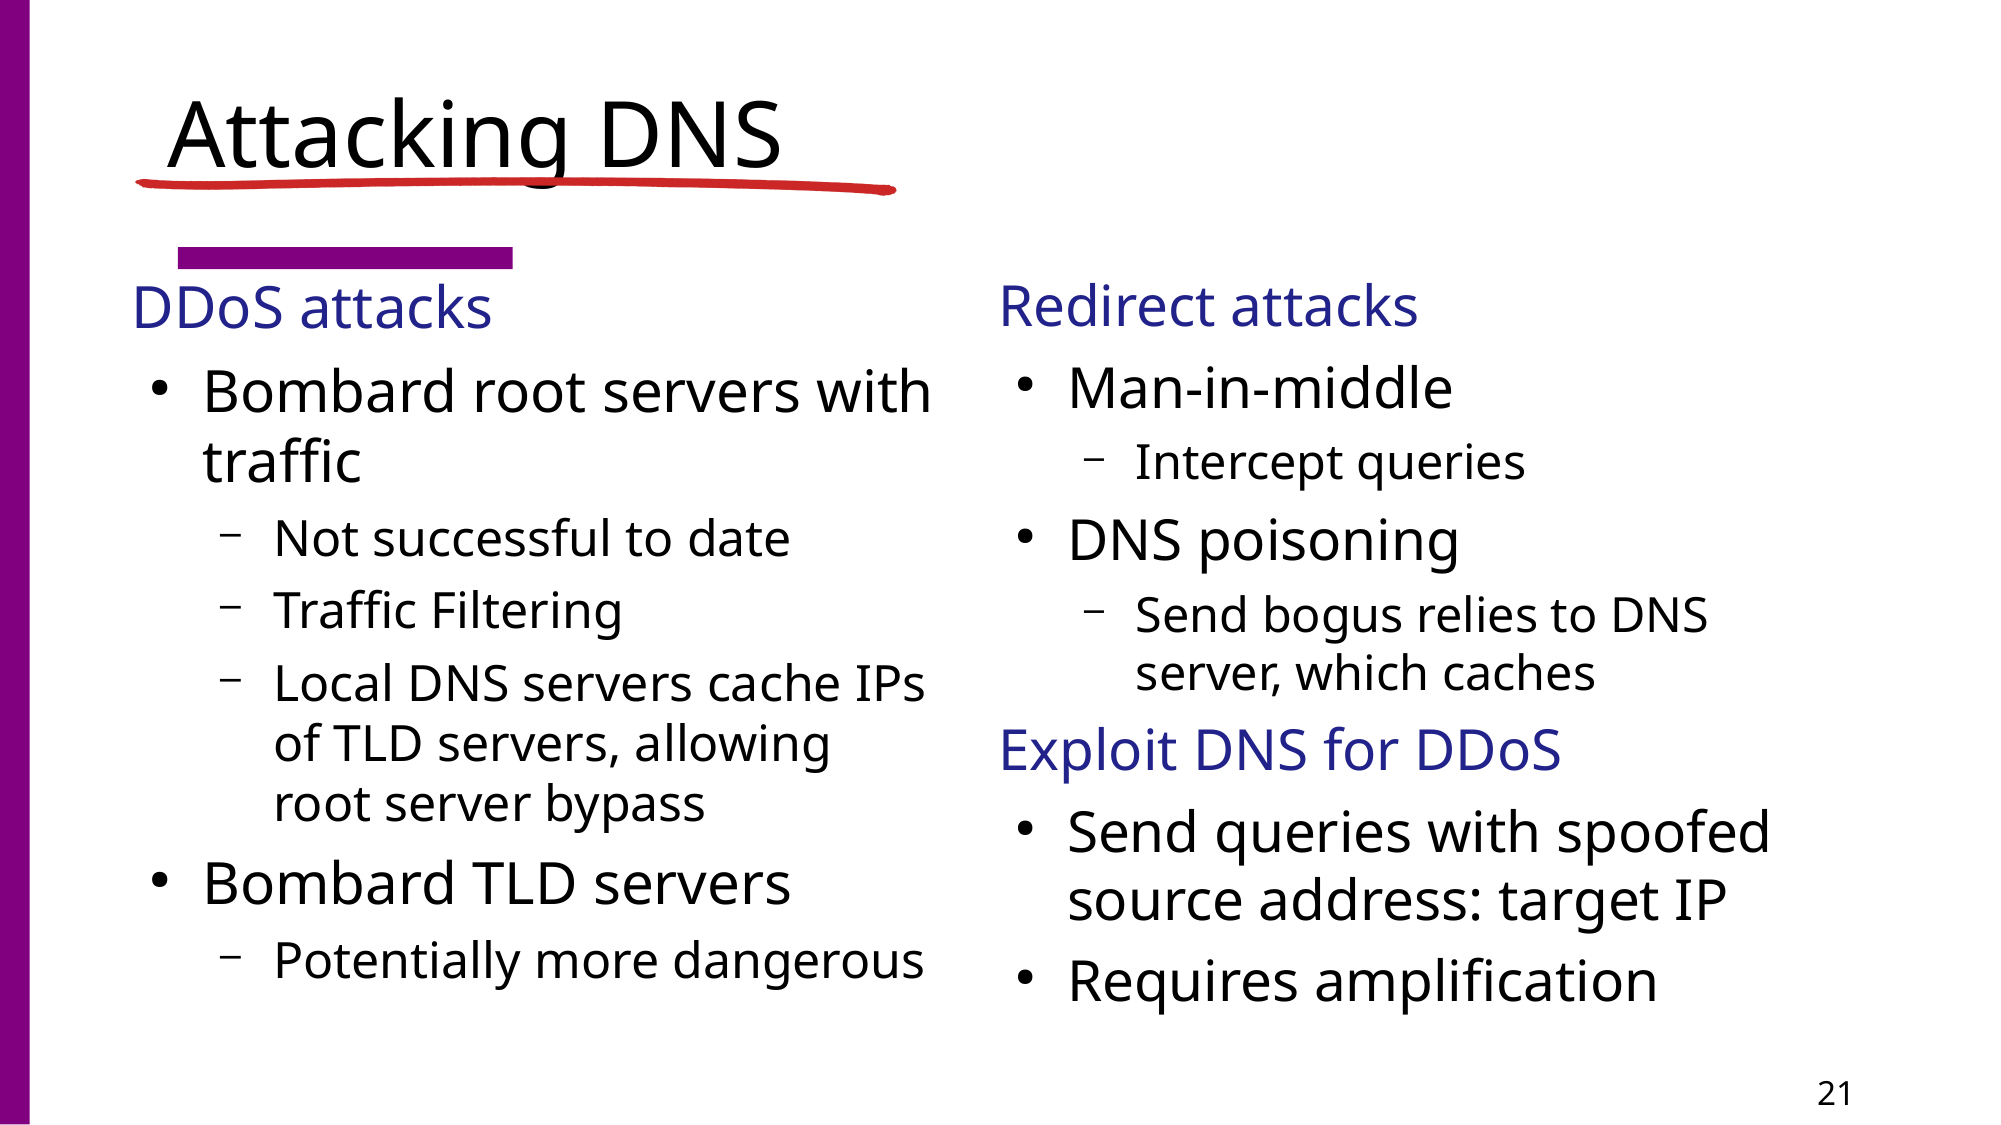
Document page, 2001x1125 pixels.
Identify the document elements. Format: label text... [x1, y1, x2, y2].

title Attacking DNS [116, 37, 1817, 225]
list Redirect attacks Man-in-middle Intercept queries DNS poisoning Send bogus relies to DNS server, which caches Exploit DNS for DDoS Send queries with spoofed source address: target IP Requires amplification [983, 262, 1817, 1026]
list DDoS attacks Bombard root servers with traffic Not successful to date Traffic Filtering Local DNS servers cache IPs of TLD servers, allowing root server bypass Bombard TLD servers Potentially more dangerous [116, 262, 950, 1026]
picture [132, 172, 906, 201]
